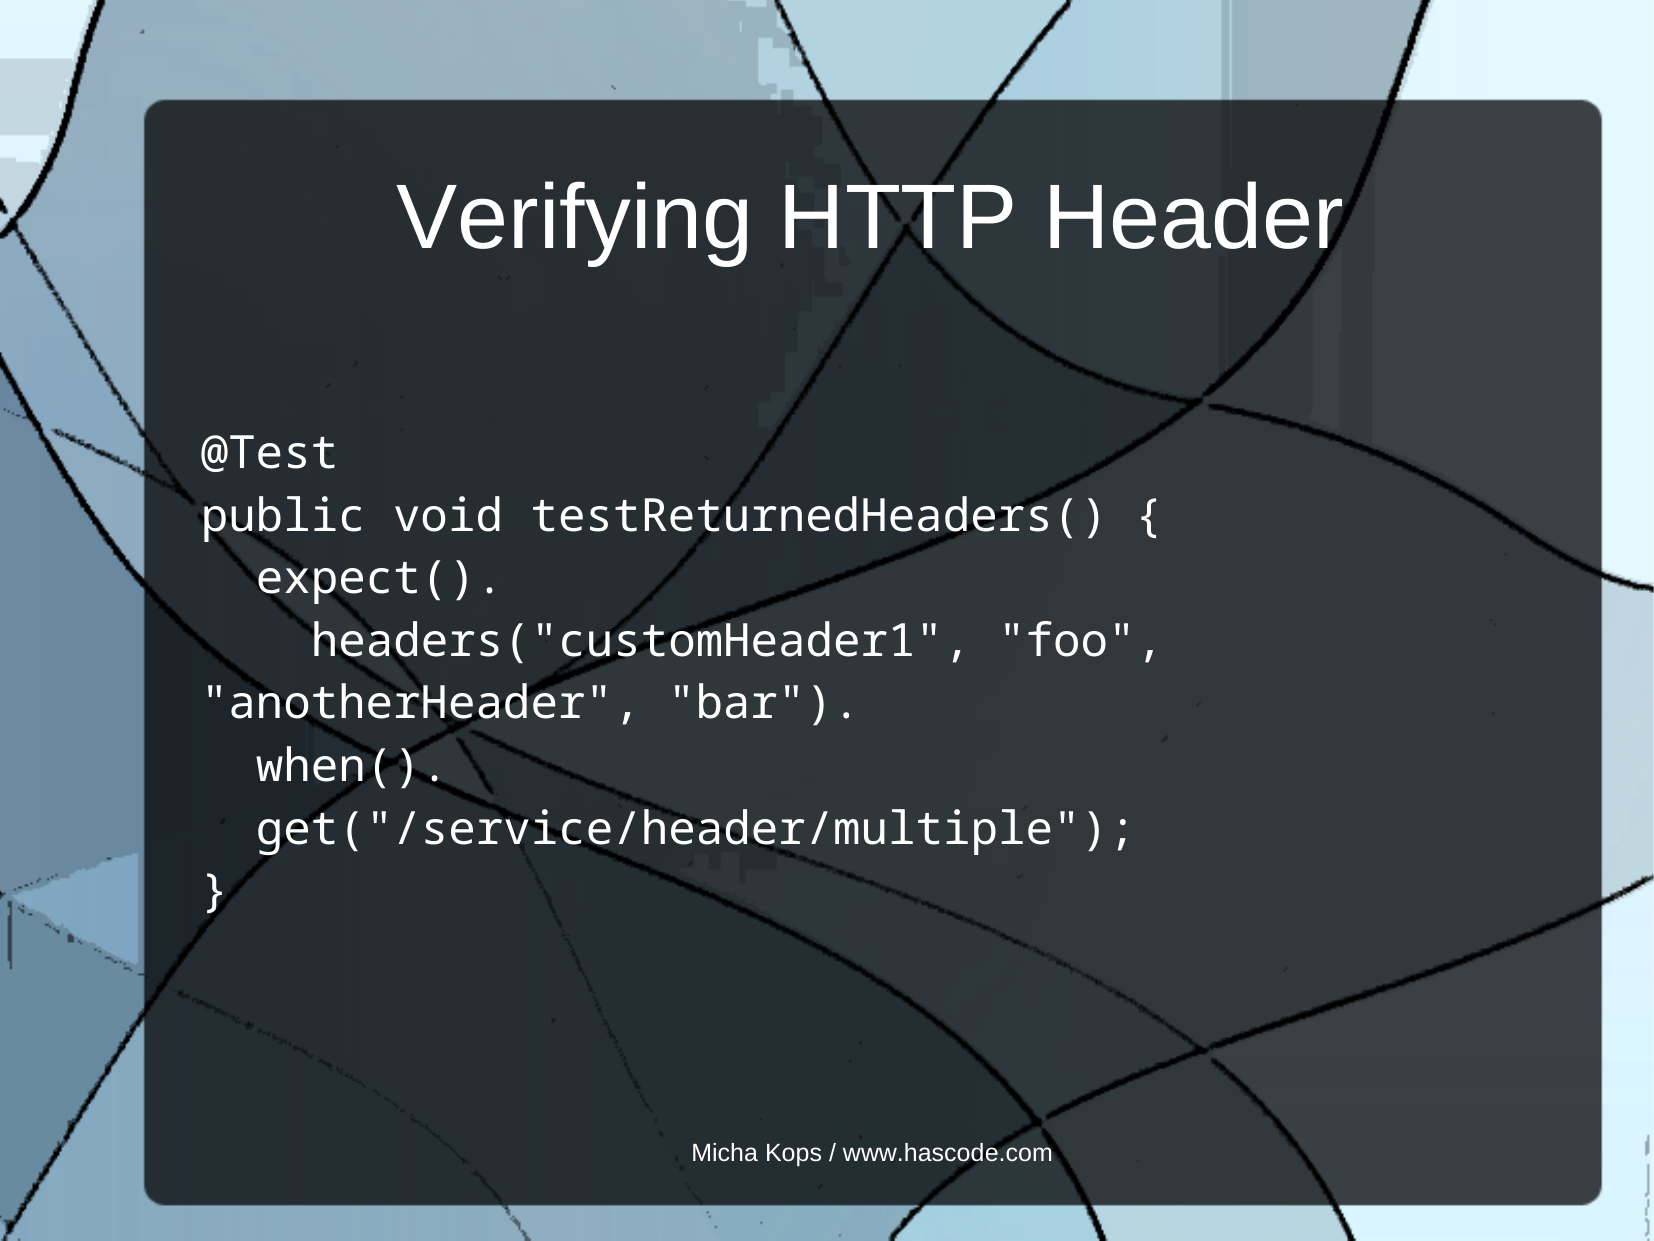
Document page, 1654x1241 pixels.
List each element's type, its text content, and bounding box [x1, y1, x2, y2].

text_box @Test public void testReturnedHeaders() { expect(). headers("customHeader1", "foo", "anotherHeader", "bar"). when(). get("/service/header/multiple"); } [186, 412, 1576, 840]
title Verifying HTTP Header [159, 108, 1583, 325]
picture [0, 0, 1654, 1241]
